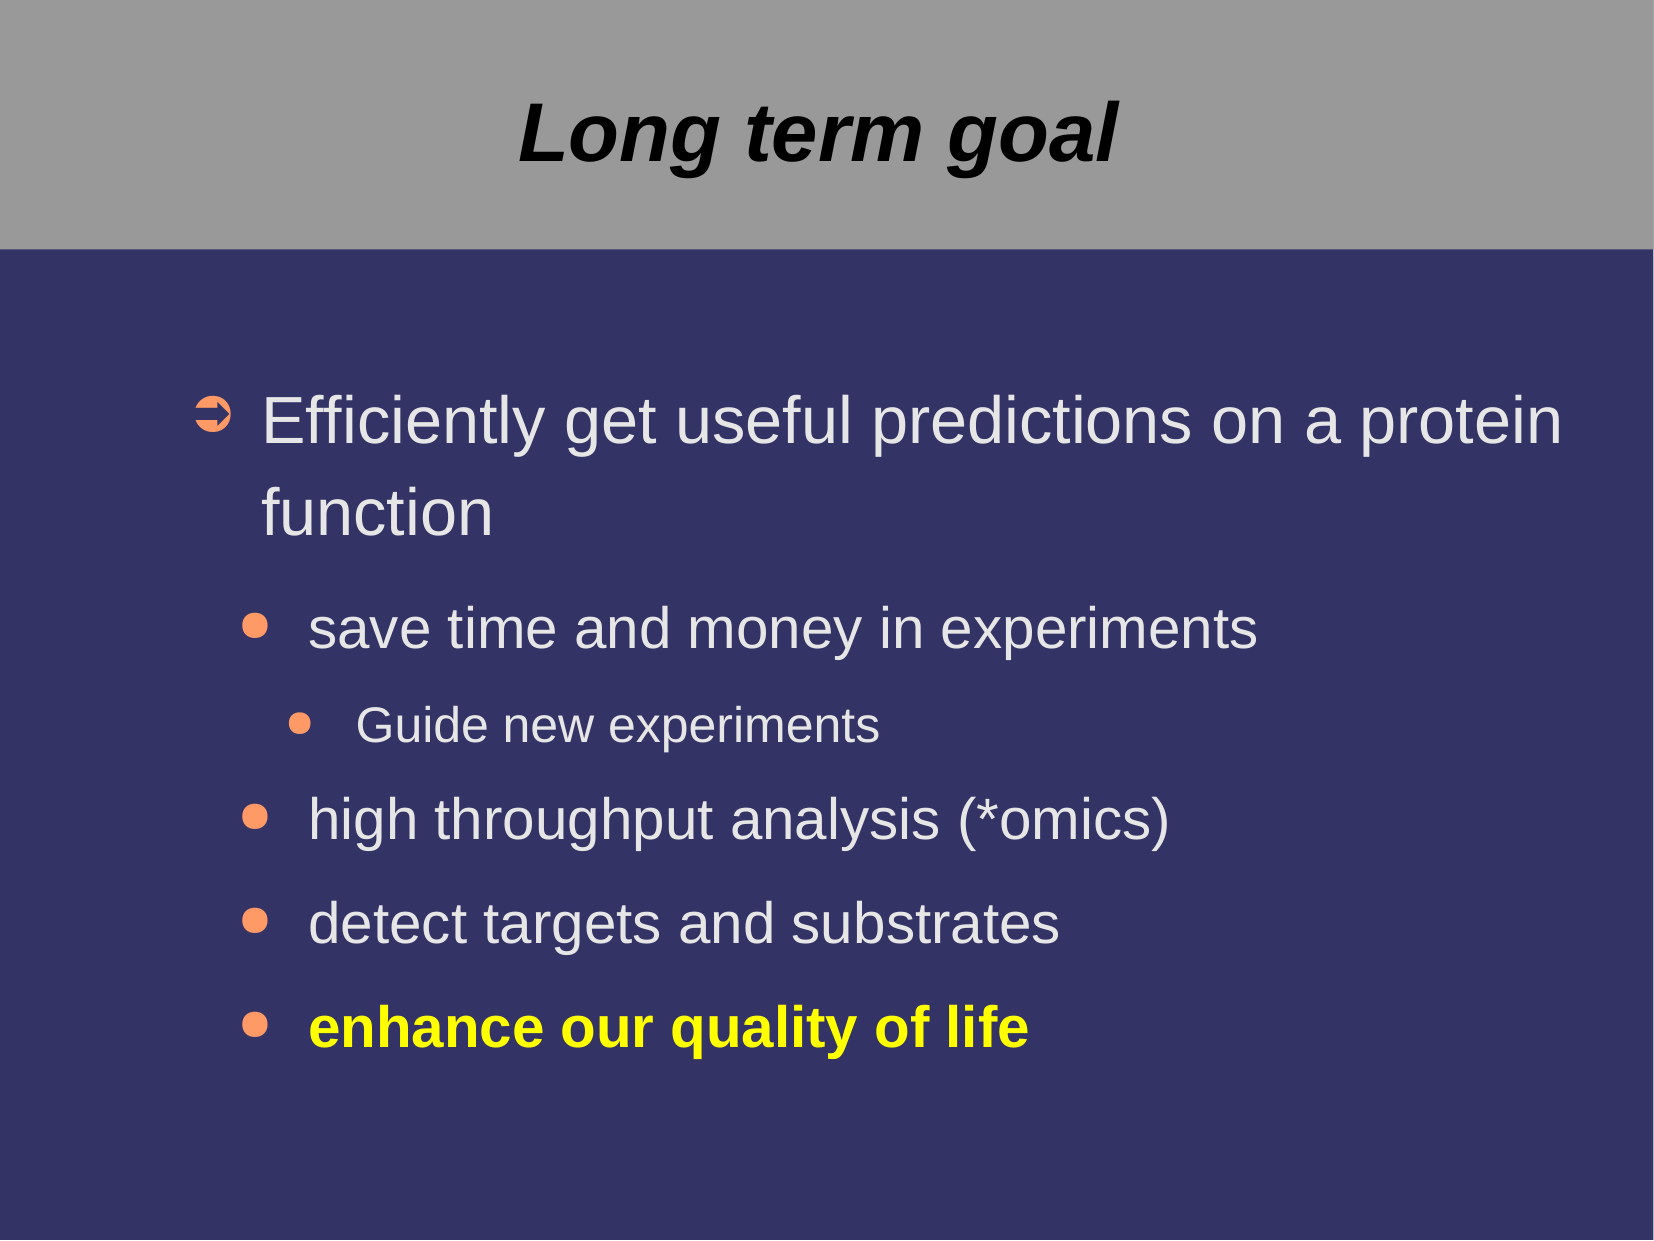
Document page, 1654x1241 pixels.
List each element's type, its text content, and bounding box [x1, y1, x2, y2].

list Efficiently get useful predictions on a protein function save time and money in experiments Guide new experiments high throughput analysis (*omics) detect targets and substrates enhance our quality of life [178, 364, 1570, 1147]
title Long term goal [112, 17, 1525, 226]
